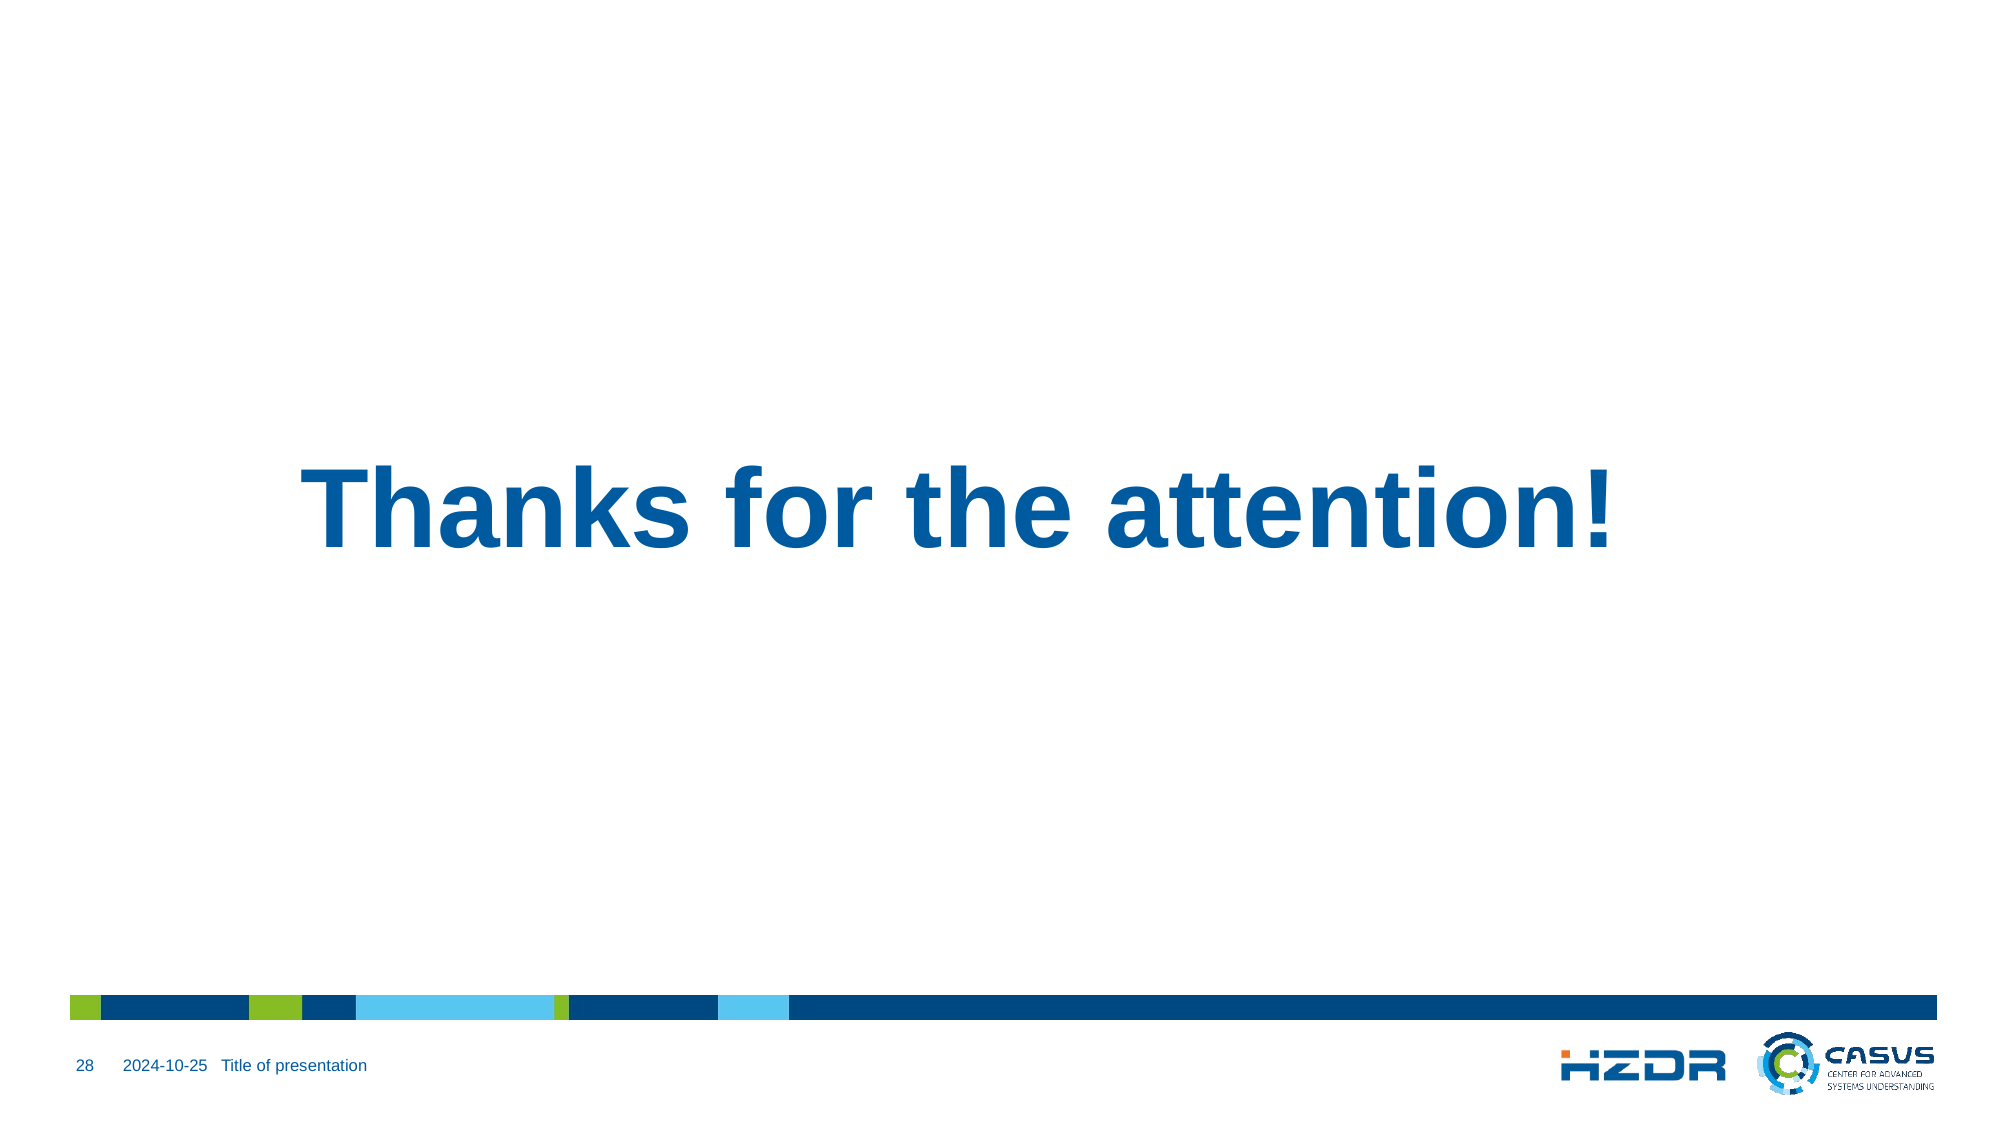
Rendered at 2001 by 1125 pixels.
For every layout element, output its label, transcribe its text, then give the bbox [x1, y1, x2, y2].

picture [1757, 1032, 1934, 1095]
title Thanks for the attention! [300, 450, 1651, 610]
slide_number 2024-10-25 [107, 1034, 208, 1095]
picture [70, 995, 101, 1020]
picture [1560, 1049, 1726, 1081]
picture [572, 995, 1937, 1020]
picture [104, 995, 569, 1020]
